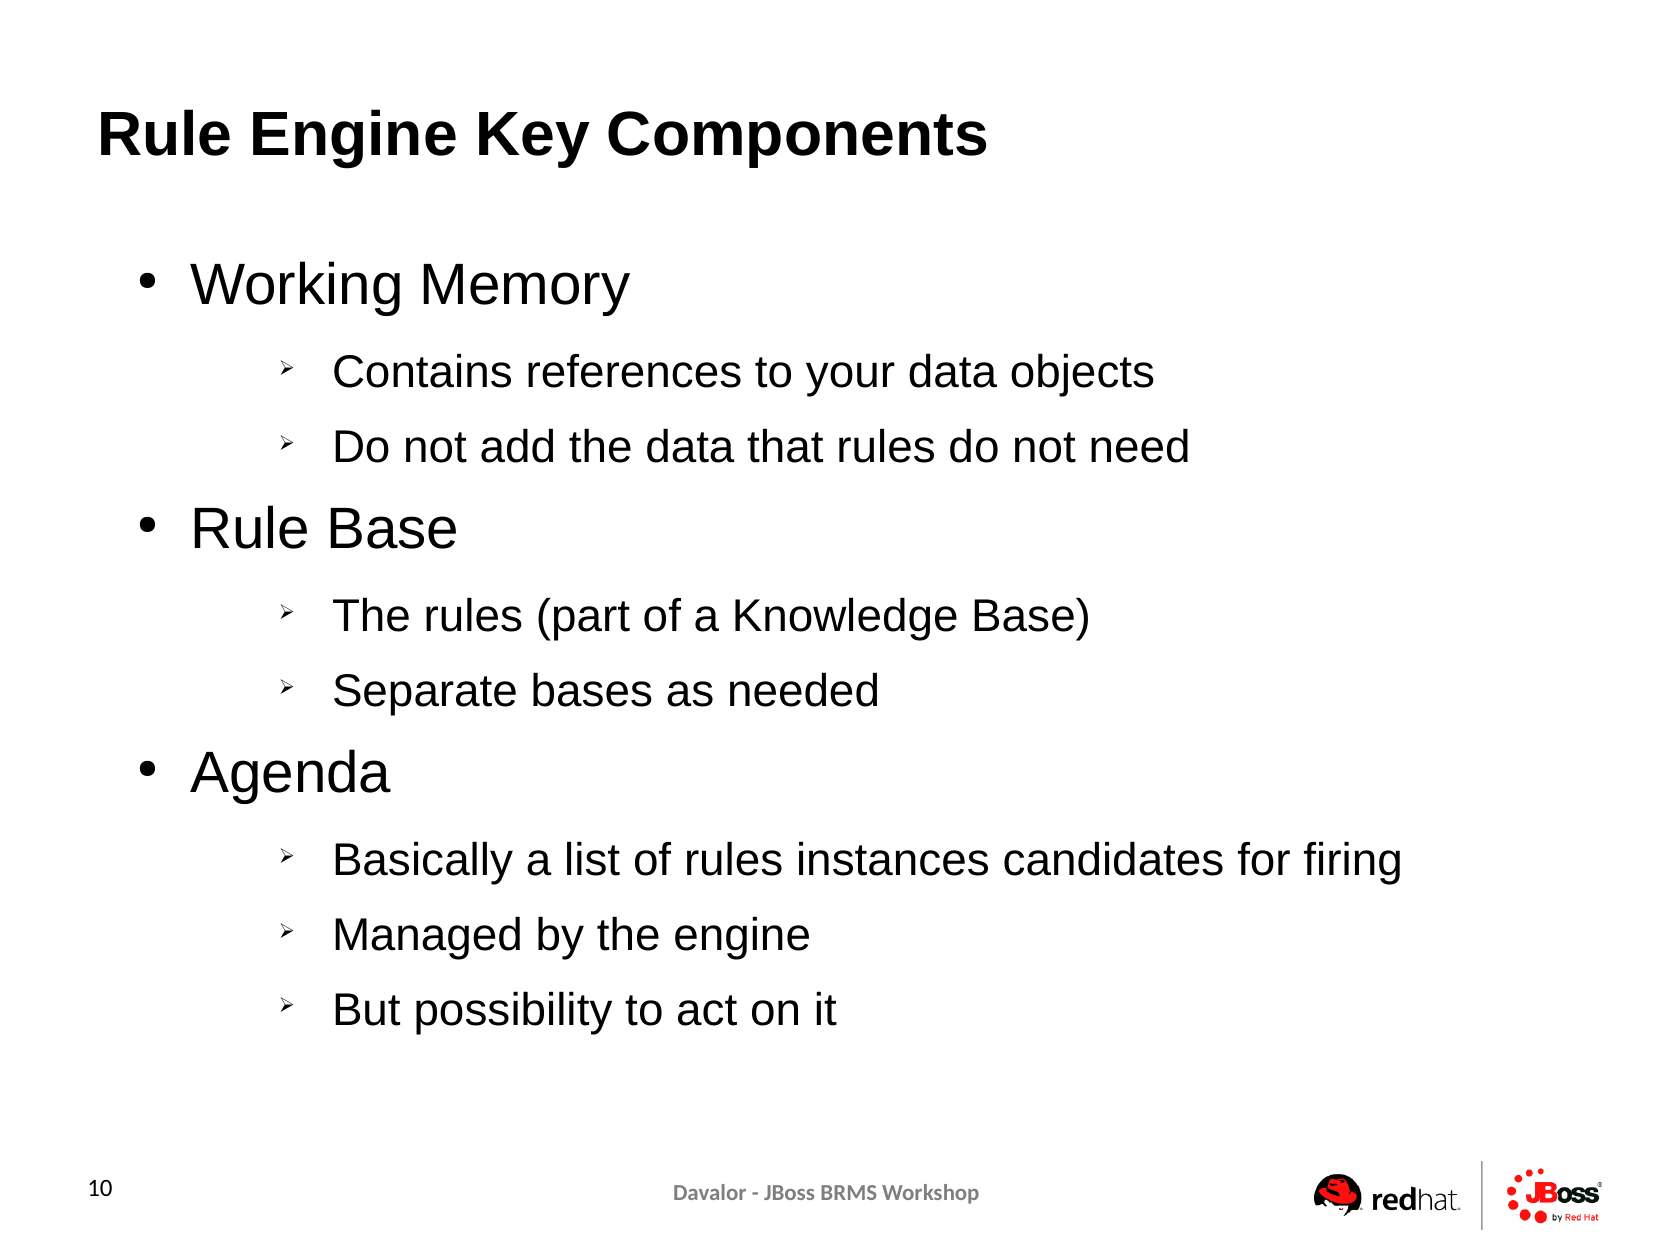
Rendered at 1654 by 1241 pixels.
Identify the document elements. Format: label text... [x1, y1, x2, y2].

picture [1314, 1161, 1602, 1230]
title Rule Engine Key Components [82, 95, 1571, 226]
list Working Memory Contains references to your data objects Do not add the data that rules do not need Rule Base The rules (part of a Knowledge Base) Separate bases as needed Agenda Basically a list of rules instances candidates for firing Managed by the engine But possibility to act on it [86, 245, 1576, 1111]
